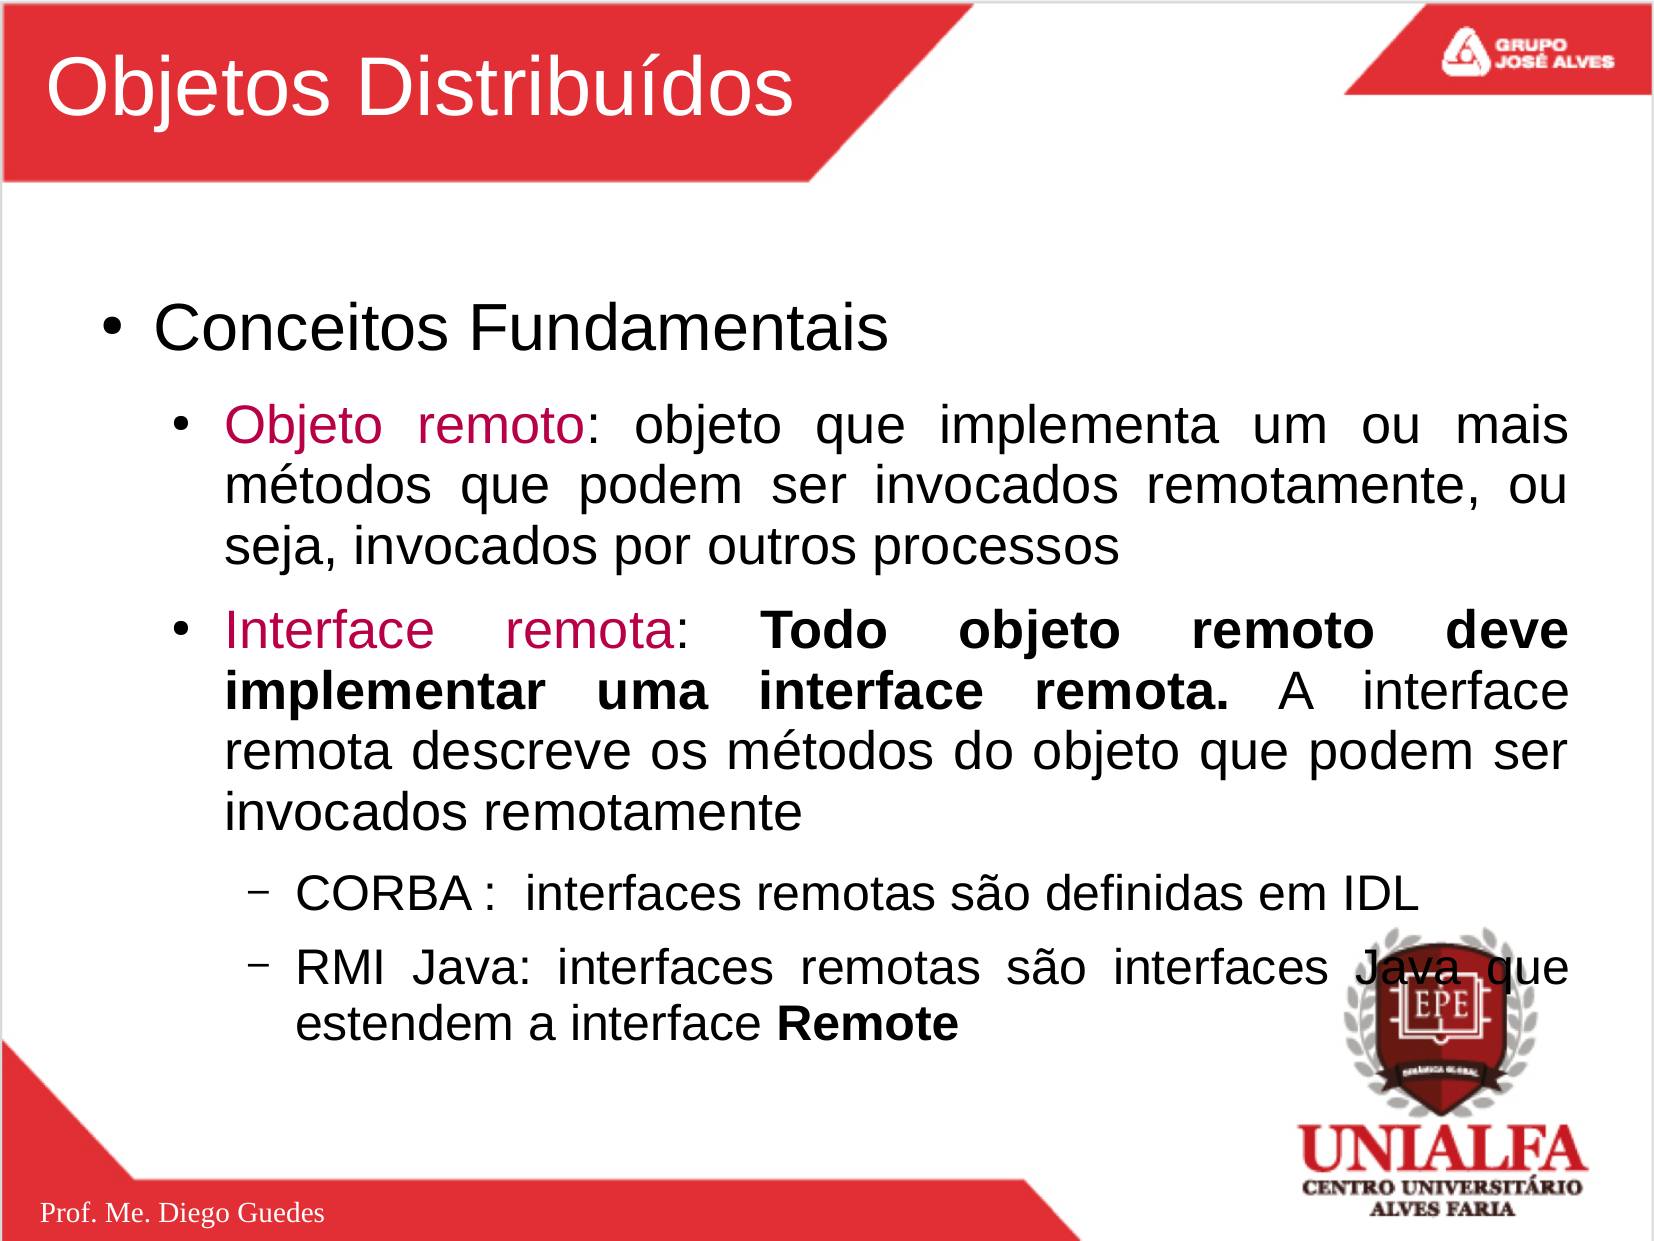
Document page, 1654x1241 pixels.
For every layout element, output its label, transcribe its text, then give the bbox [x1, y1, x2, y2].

title Objetos Distribuídos [24, 5, 817, 168]
picture [0, 0, 1654, 1241]
list Conceitos Fundamentais Objeto remoto: objeto que implementa um ou mais métodos que podem ser invocados remotamente, ou seja, invocados por outros processos Interface remota: Todo objeto remoto deve implementar uma interface remota. A interface remota descreve os métodos do objeto que podem ser invocados remotamente CORBA : interfaces remotas são definidas em IDL RMI Java: interfaces remotas são interfaces Java que estendem a interface Remote [82, 290, 1571, 1109]
